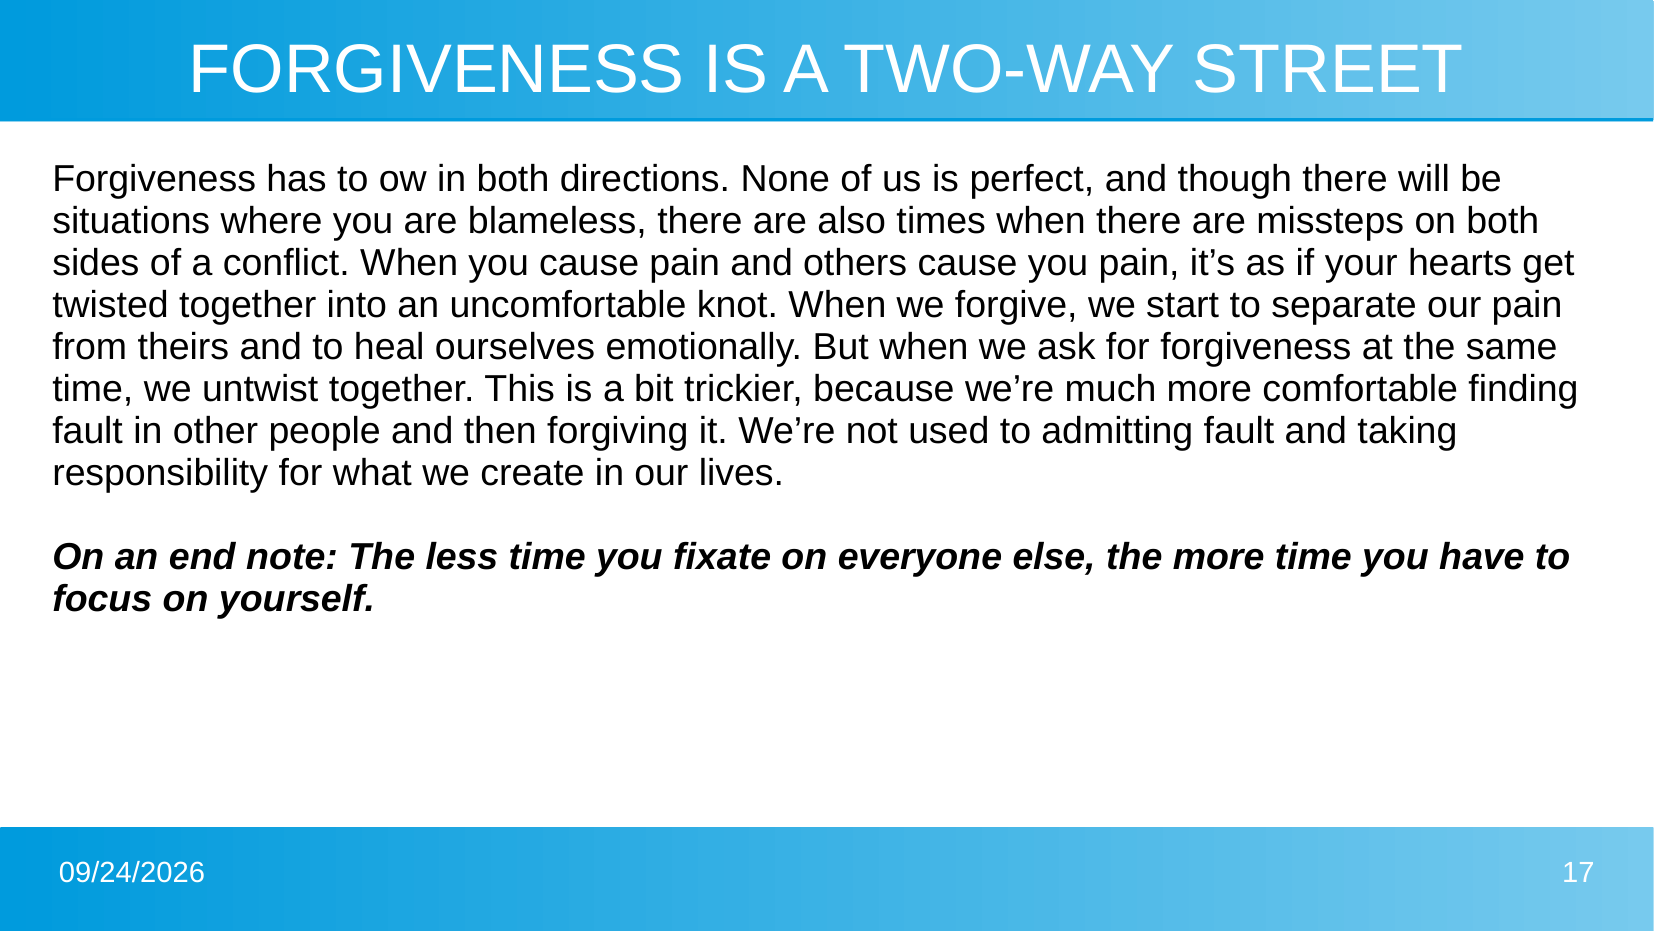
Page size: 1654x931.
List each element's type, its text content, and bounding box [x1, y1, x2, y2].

text_box Forgiveness has to ow in both directions. None of us is perfect, and though there will be situations where you are blameless, there are also times when there are missteps on both sides of a conflict. When you cause pain and others cause you pain, it’s as if your hearts get twisted together into an uncomfortable knot. When we forgive, we start to separate our pain from theirs and to heal ourselves emotionally. But when we ask for forgiveness at the same time, we untwist together. This is a bit trickier, because we’re much more comfortable finding fault in other people and then forgiving it. We’re not used to admitting fault and taking responsibility for what we create in our lives. On an end note: The less time you fixate on everyone else, the more time you have to focus on yourself. [37, 150, 1613, 826]
title FORGIVENESS IS A TWO-WAY STREET [59, 29, 1595, 108]
